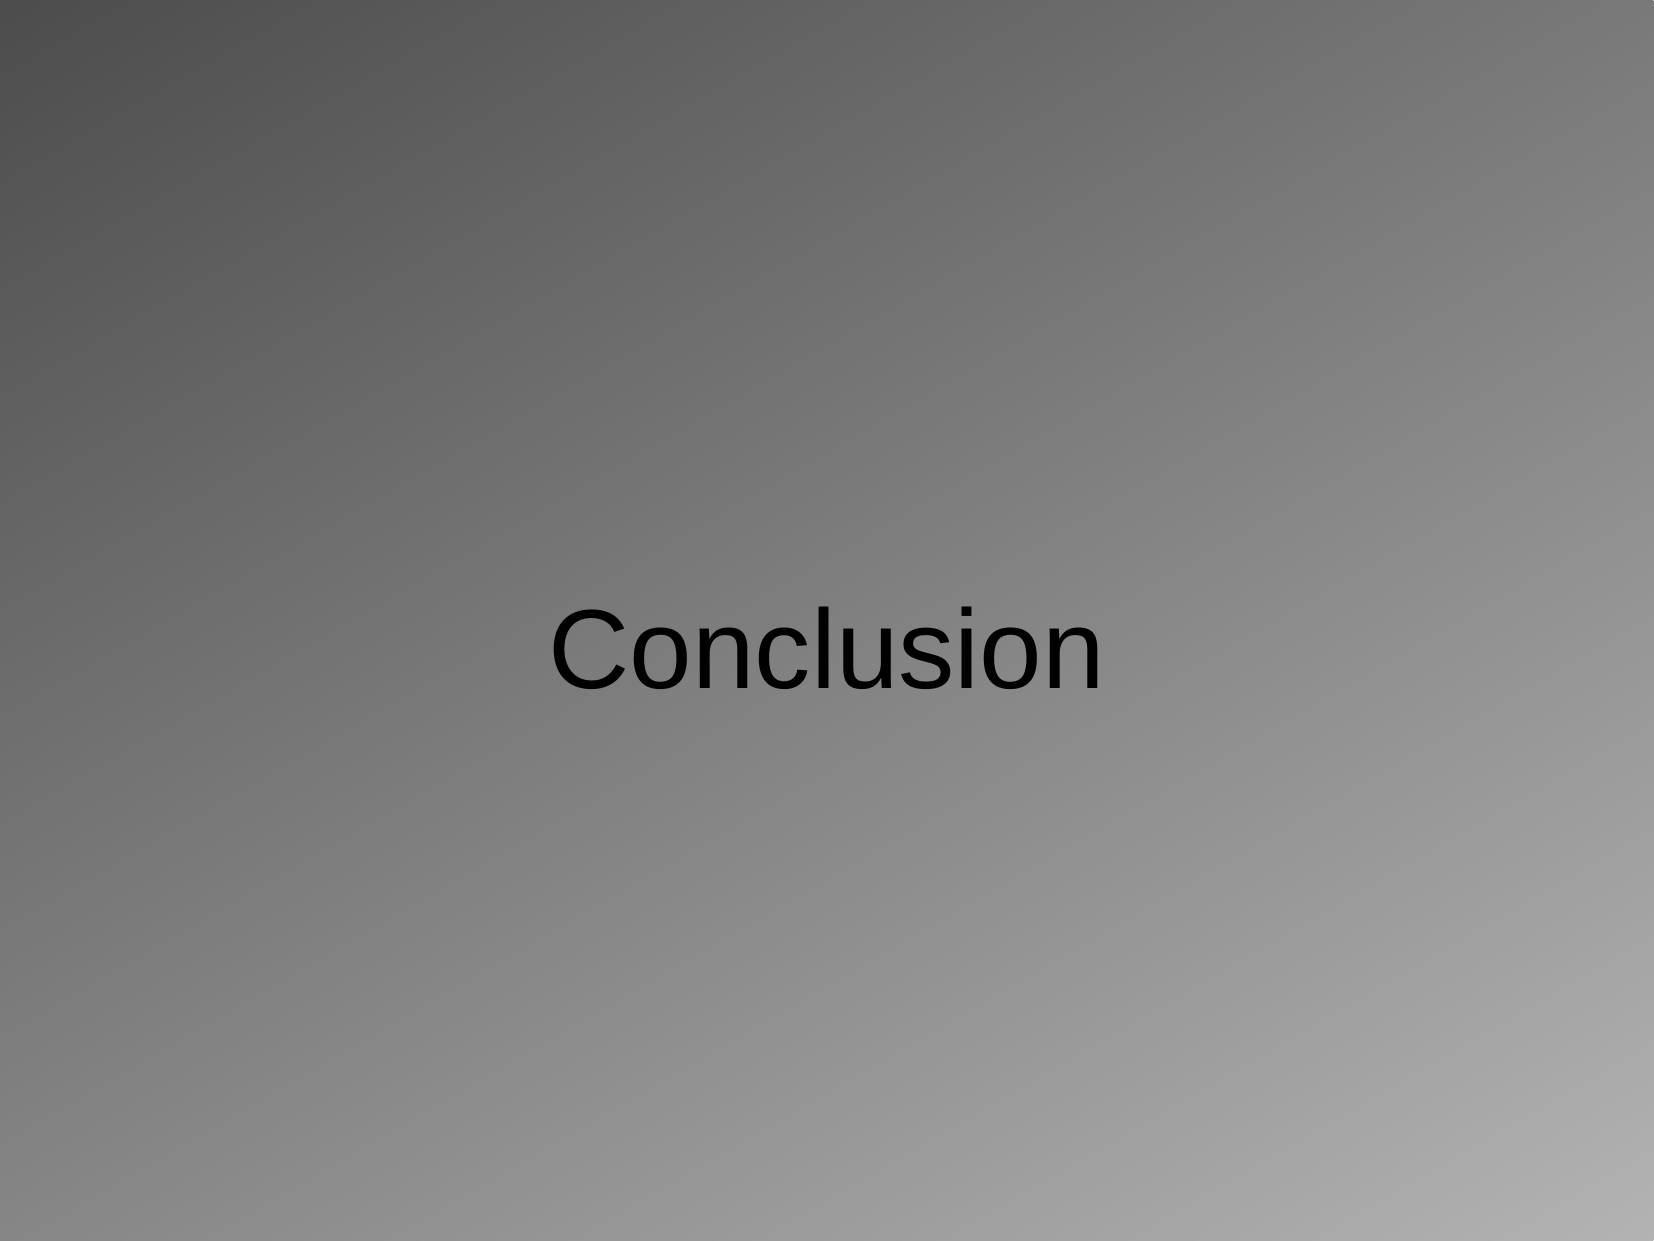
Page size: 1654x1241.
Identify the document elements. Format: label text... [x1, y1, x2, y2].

subtitle Conclusion [82, 290, 1571, 1010]
